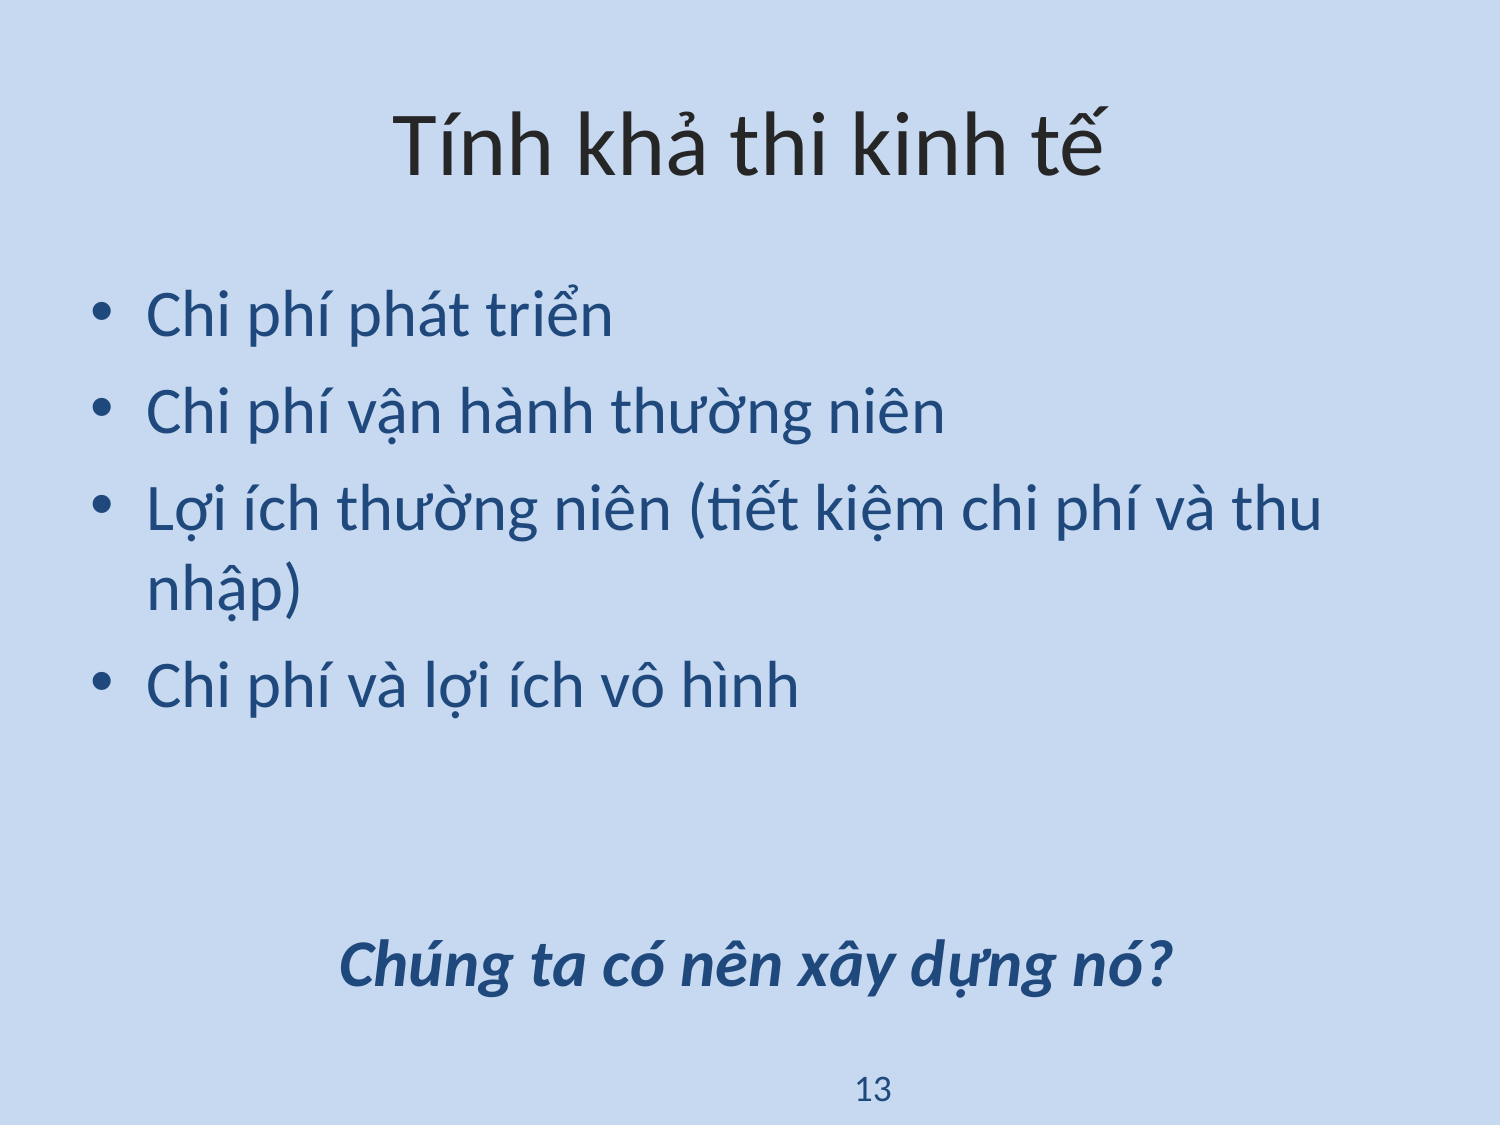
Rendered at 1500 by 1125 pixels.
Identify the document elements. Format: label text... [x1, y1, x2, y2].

text_box Chúng ta có nên xây dựng nó? [324, 912, 1191, 1008]
title Tính khả thi kinh tế [75, 45, 1426, 233]
list Chi phí phát triển Chi phí vận hành thường niên Lợi ích thường niên (tiết kiệm chi phí và thu nhập) Chi phí và lợi ích vô hình [75, 262, 1426, 1005]
